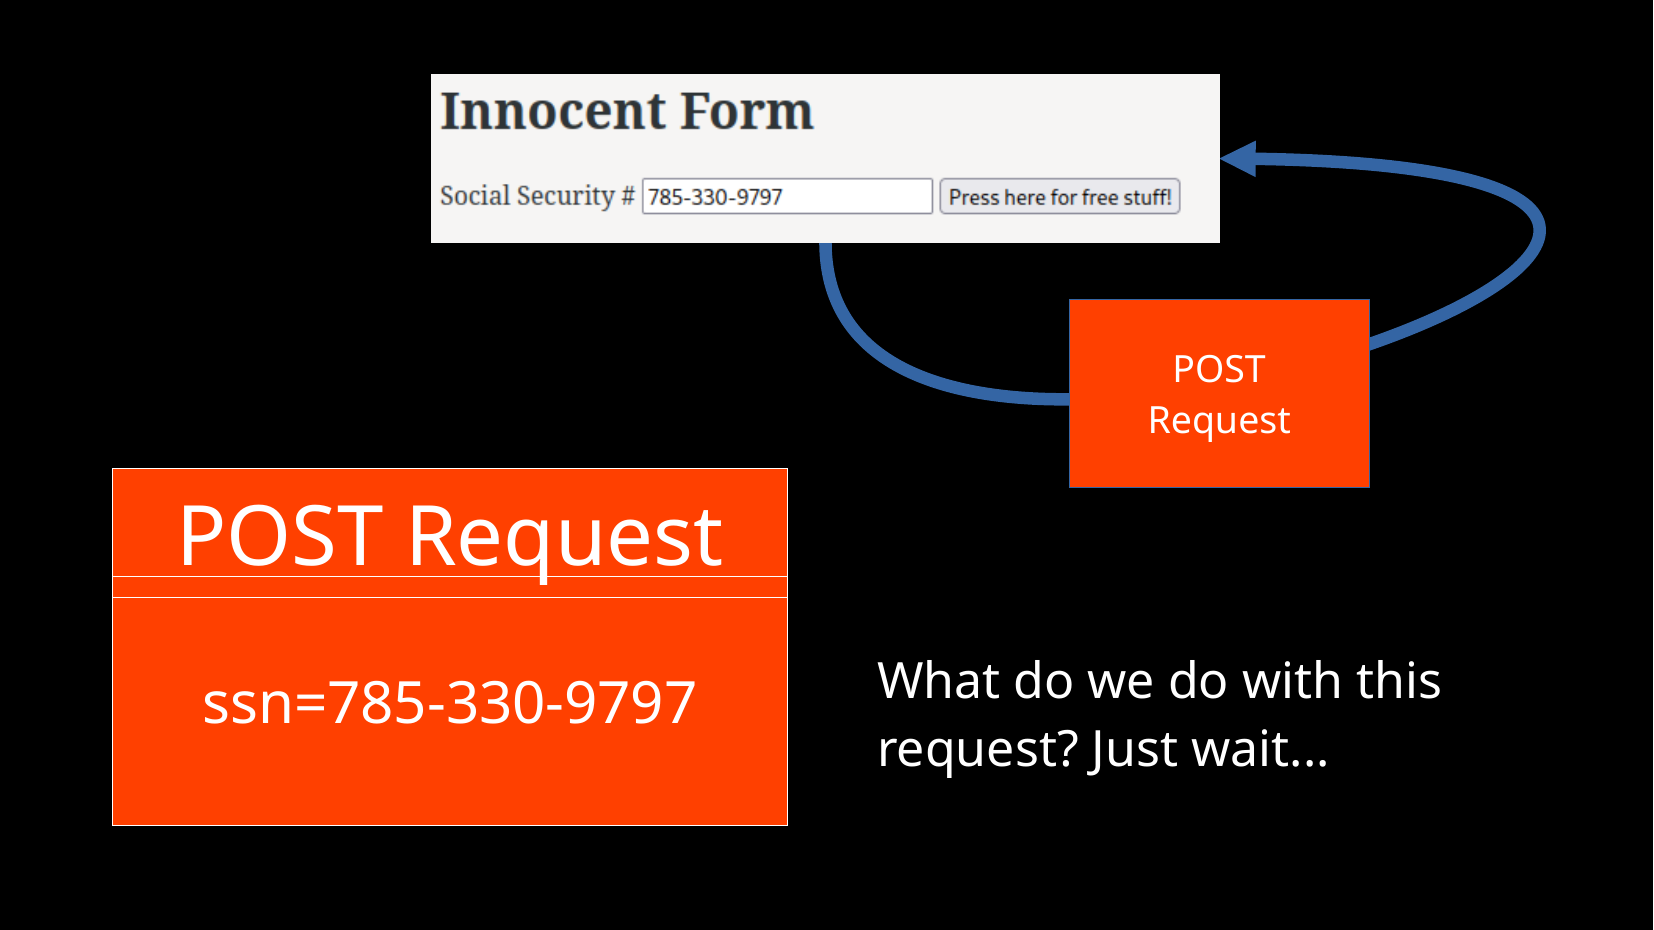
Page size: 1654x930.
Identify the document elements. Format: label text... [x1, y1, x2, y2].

text_box POST Request [1069, 299, 1370, 488]
text_box What do we do with this request? Just wait... [862, 637, 1613, 826]
picture [431, 74, 1220, 243]
text_box POST Request [112, 468, 788, 576]
text_box ssn=785-330-9797 [112, 576, 788, 826]
